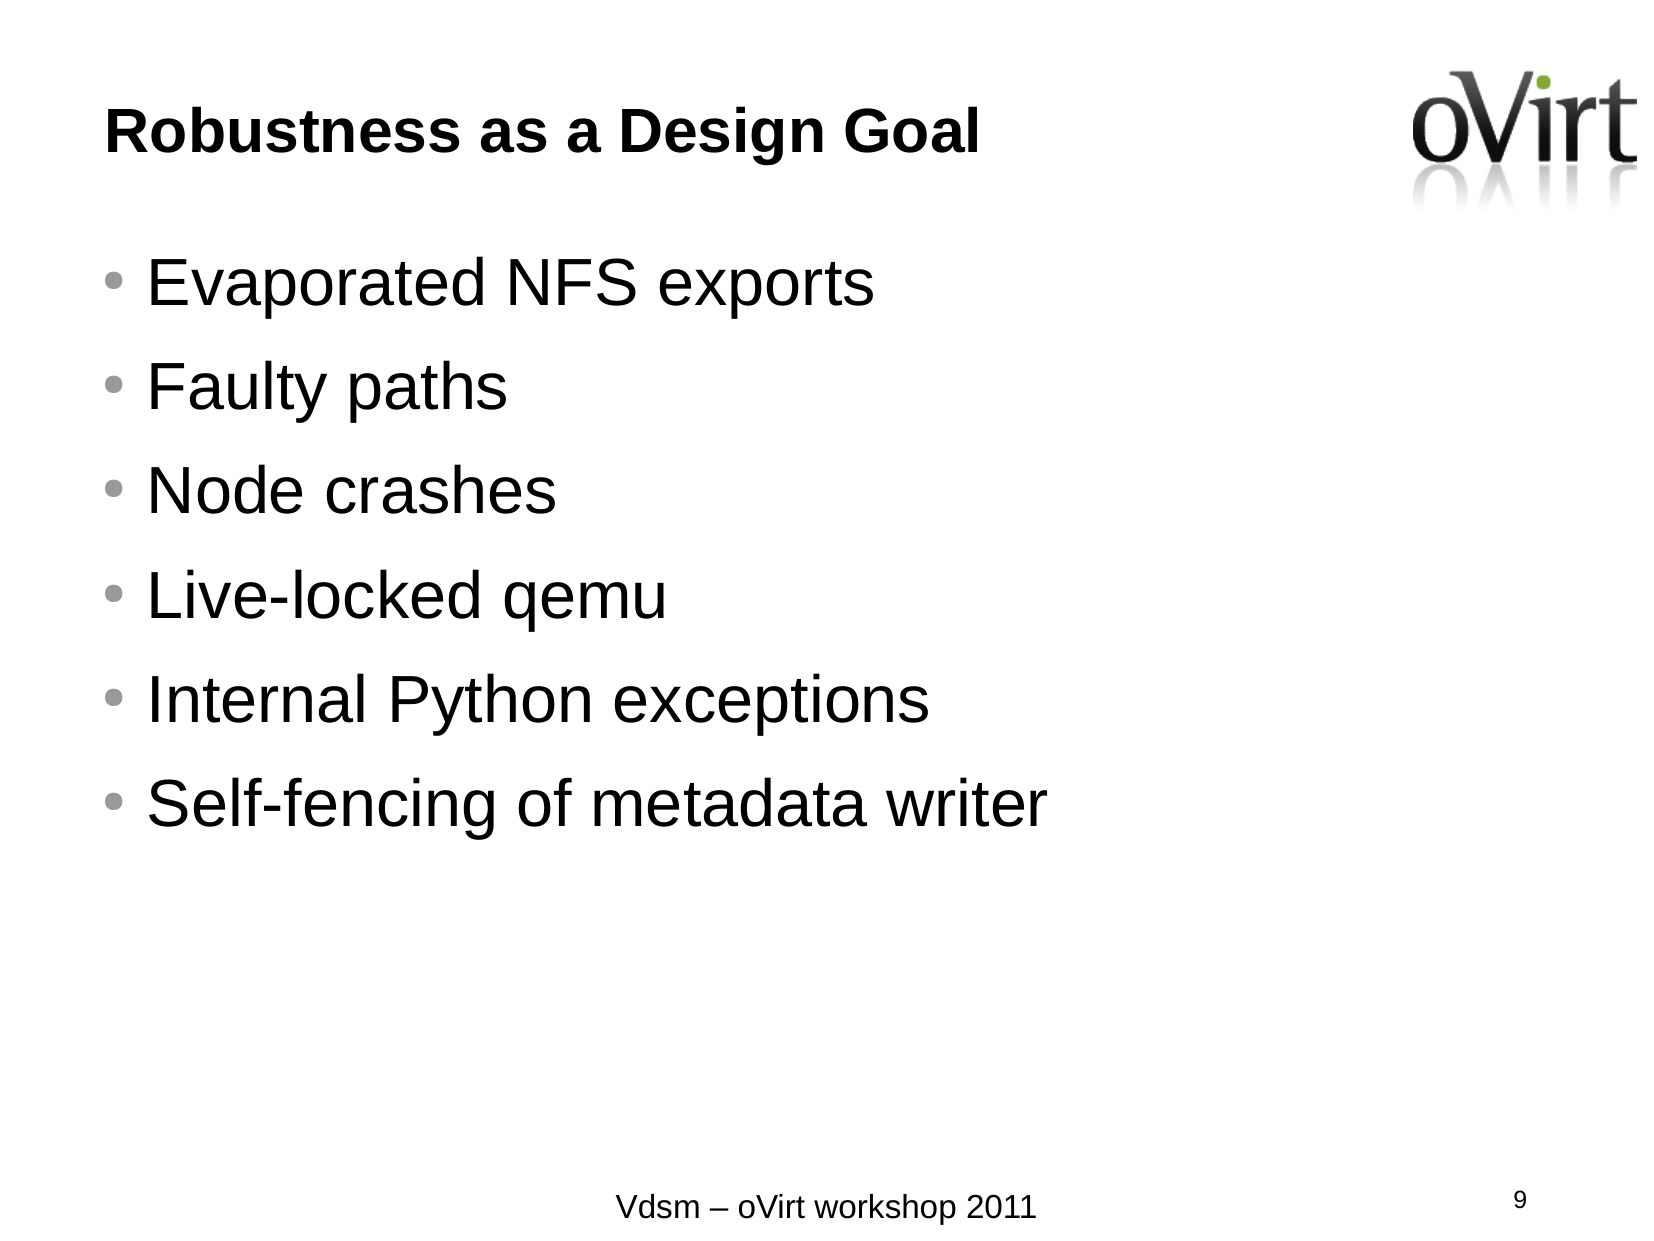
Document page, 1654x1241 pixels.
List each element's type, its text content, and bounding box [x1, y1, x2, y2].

picture [1413, 63, 1637, 212]
title Robustness as a Design Goal [82, 37, 1303, 226]
list Evaporated NFS exports Faulty paths Node crashes Live-locked qemu Internal Python exceptions Self-fencing of metadata writer [86, 244, 1576, 1039]
